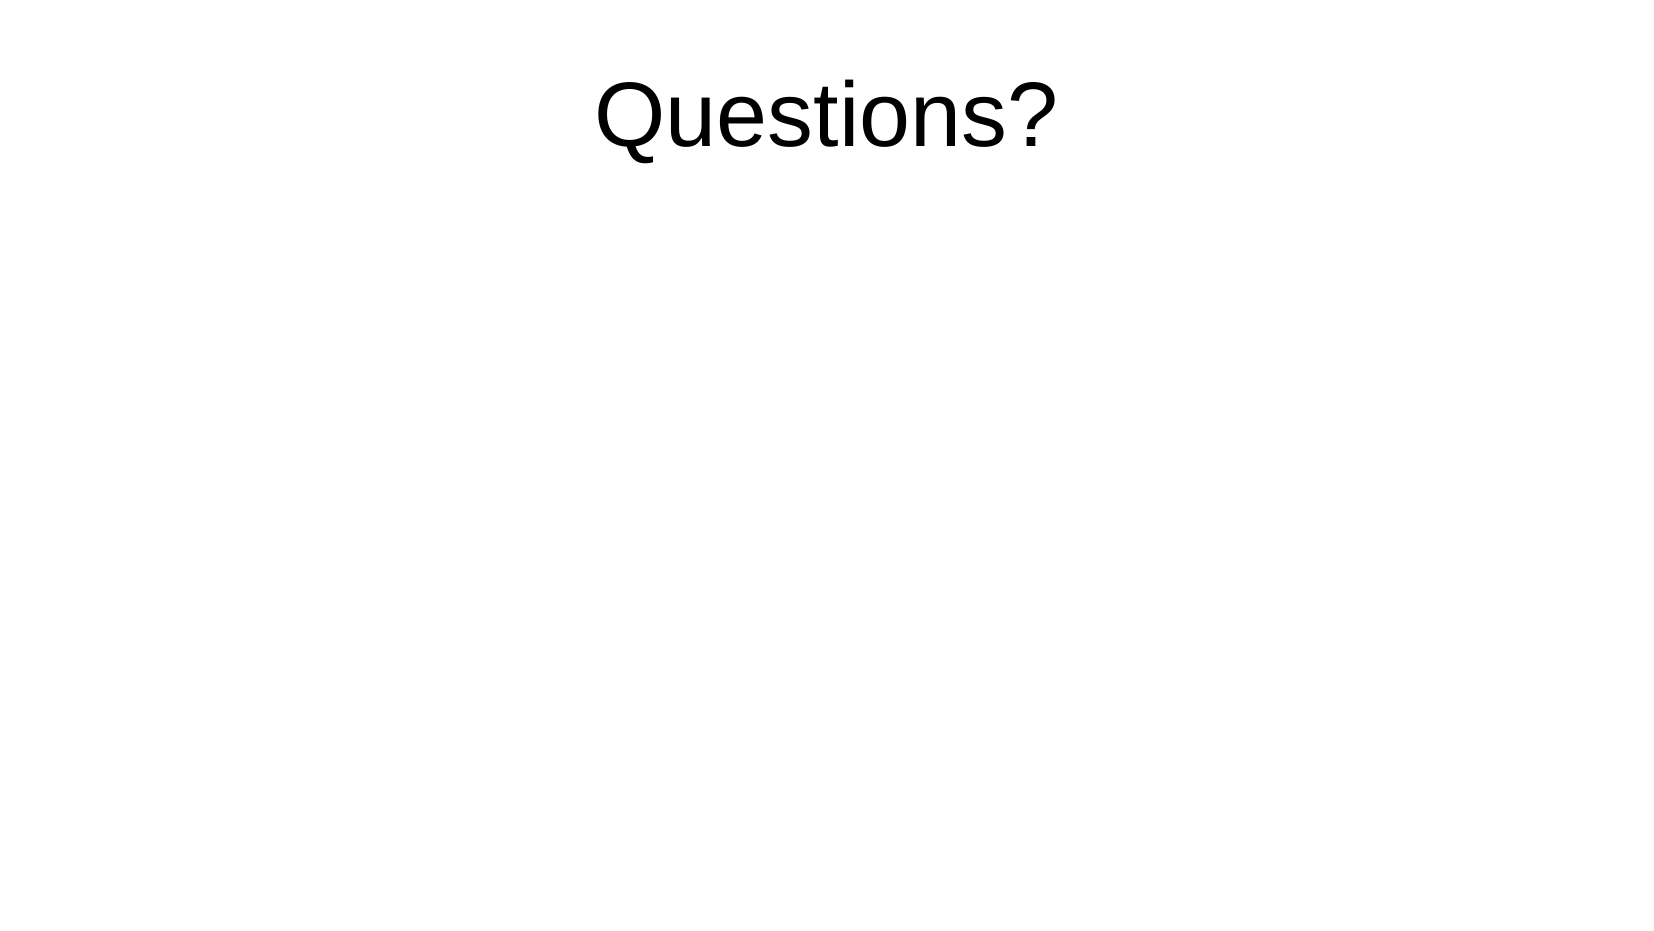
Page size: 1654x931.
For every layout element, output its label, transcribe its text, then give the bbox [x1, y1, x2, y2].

title Questions? [82, 37, 1571, 193]
